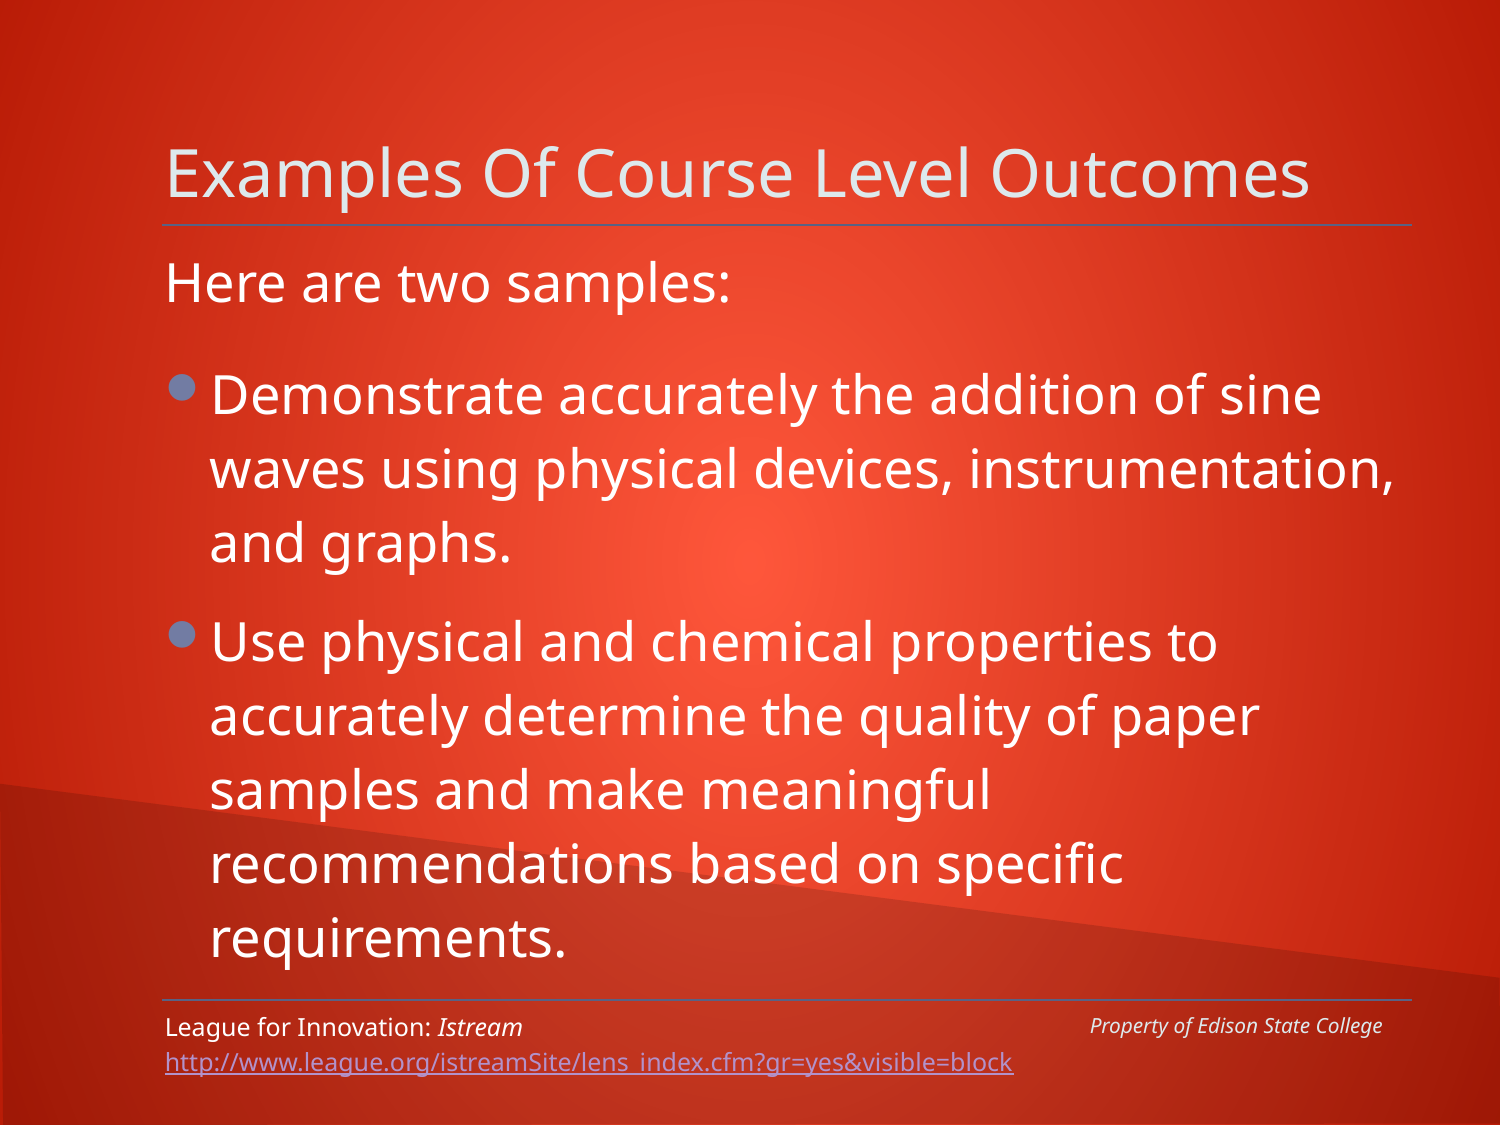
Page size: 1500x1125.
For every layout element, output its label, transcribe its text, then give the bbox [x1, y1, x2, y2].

title Examples Of Course Level Outcomes [150, 45, 1425, 233]
text_box League for Innovation: Istream http://www.league.org/istreamSite/lens_index.cfm?gr=yes&visible=block [149, 999, 1338, 1088]
footer Property of Edison State College [1074, 987, 1463, 1063]
list Here are two samples: Demonstrate accurately the addition of sine waves using physical devices, instrumentation, and graphs. Use physical and chemical properties to accurately determine the quality of paper samples and make meaningful recommendations based on specific requirements. [150, 237, 1425, 988]
